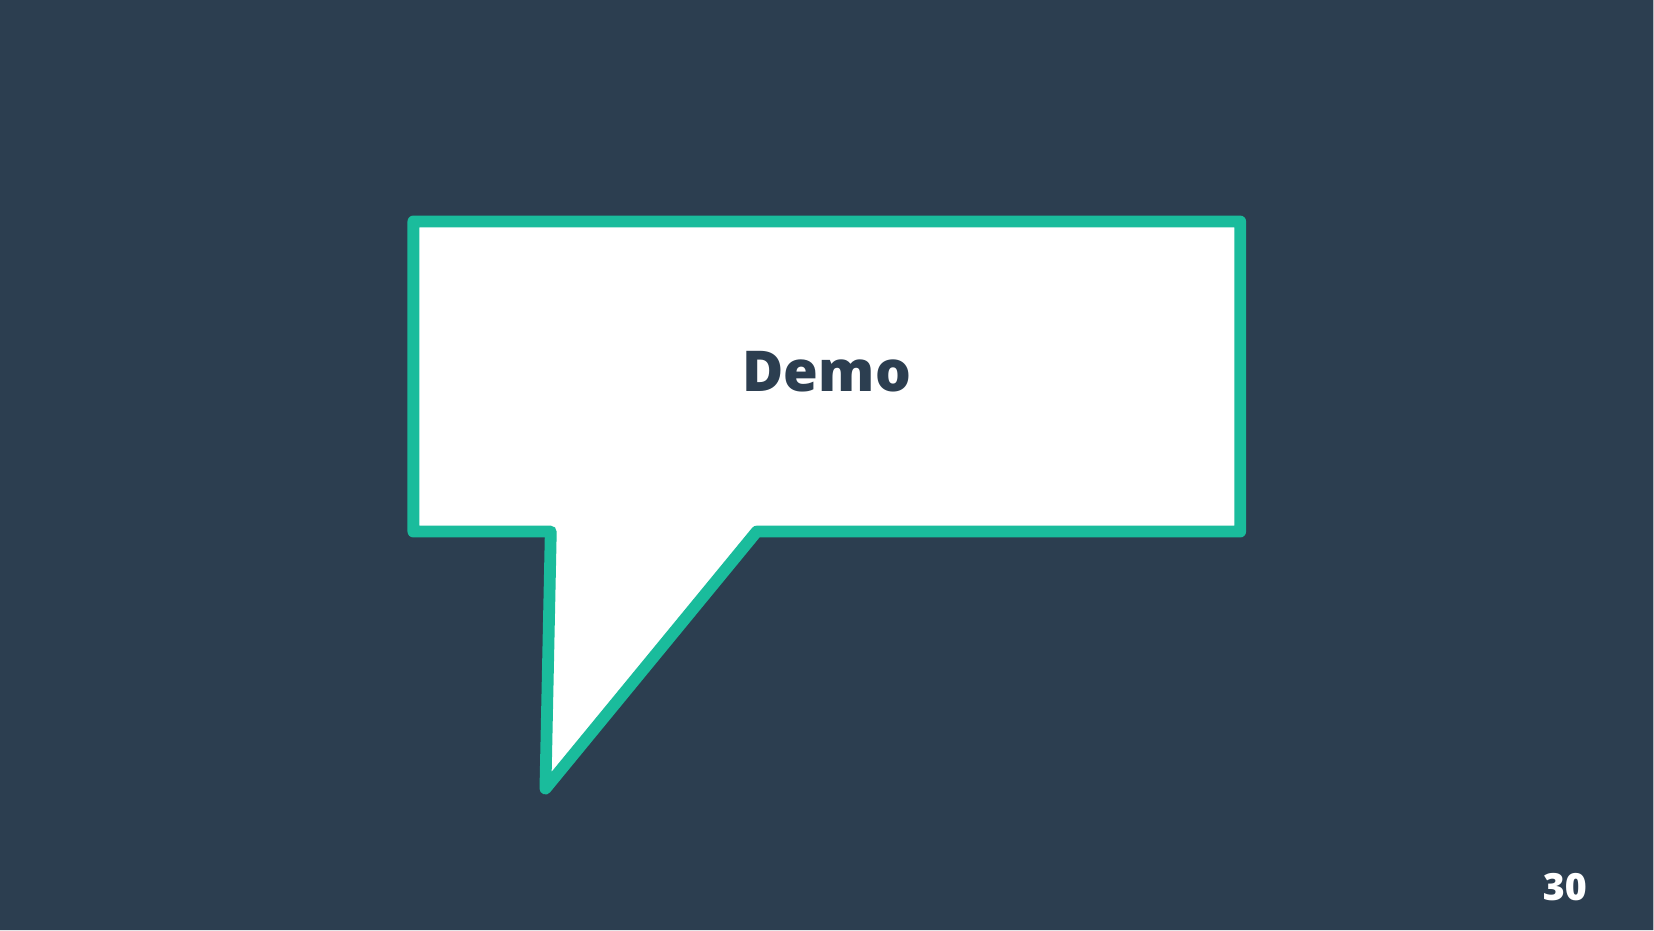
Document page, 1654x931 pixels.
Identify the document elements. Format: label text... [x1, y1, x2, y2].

title Demo [442, 236, 1211, 502]
